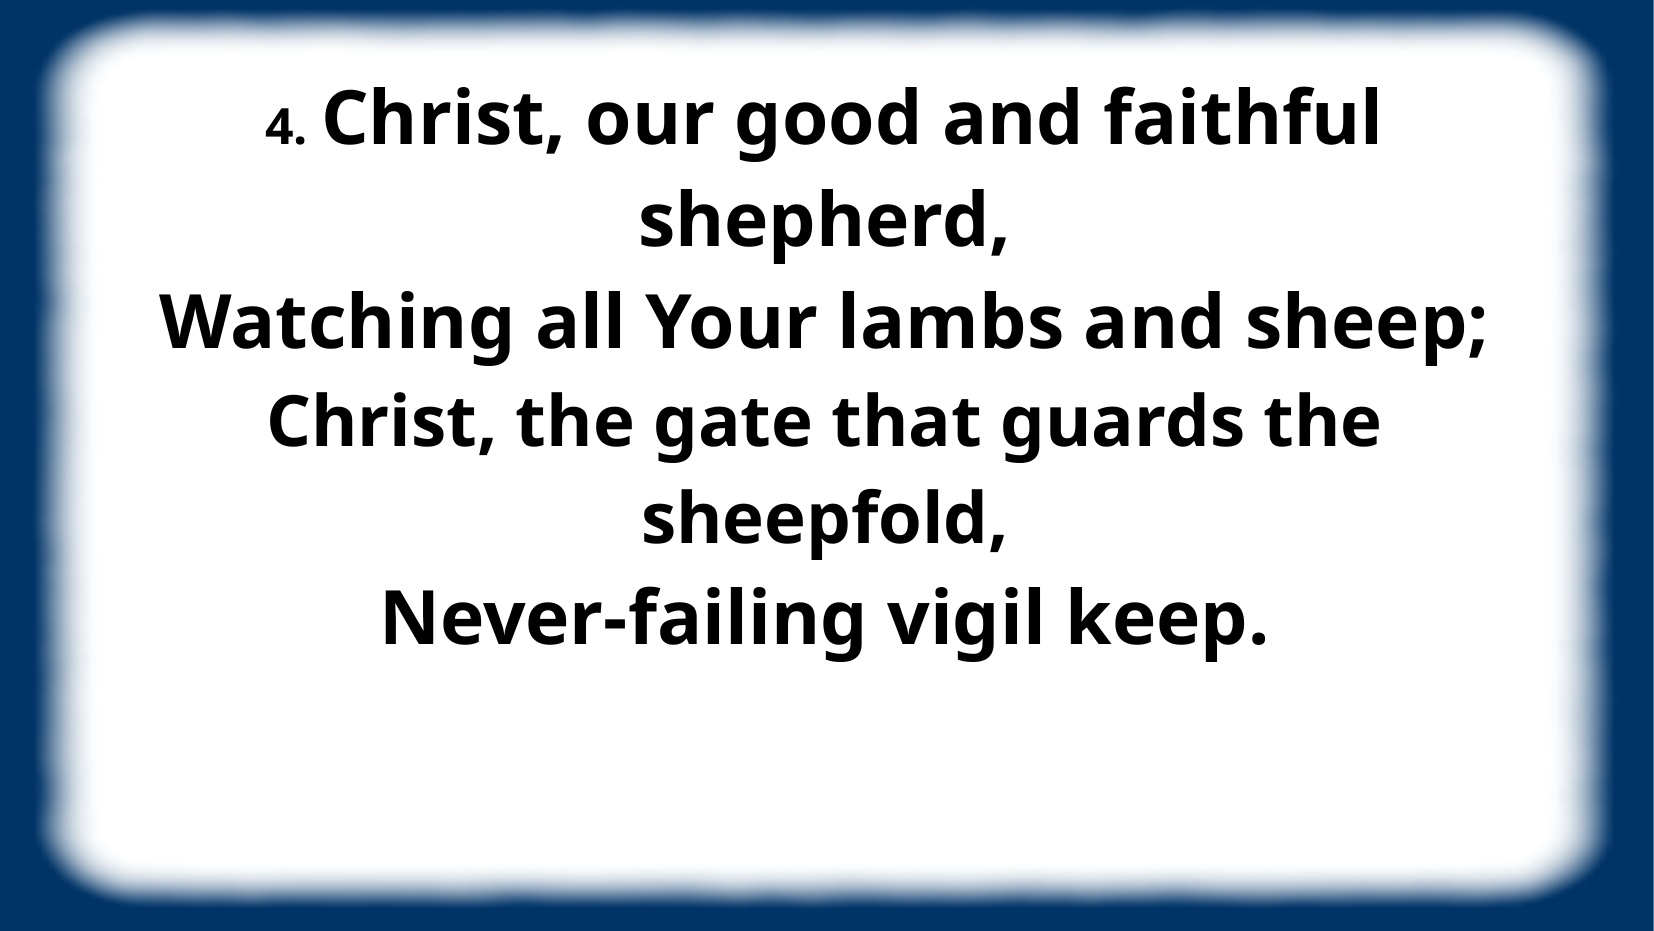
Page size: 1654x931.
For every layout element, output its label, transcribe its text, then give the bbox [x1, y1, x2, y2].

text_box 4. Christ, our good and faithful shepherd, Watching all Your lambs and sheep; Christ, the gate that guards the sheepfold, Never-failing vigil keep. [90, 56, 1561, 466]
picture [0, 0, 1654, 931]
